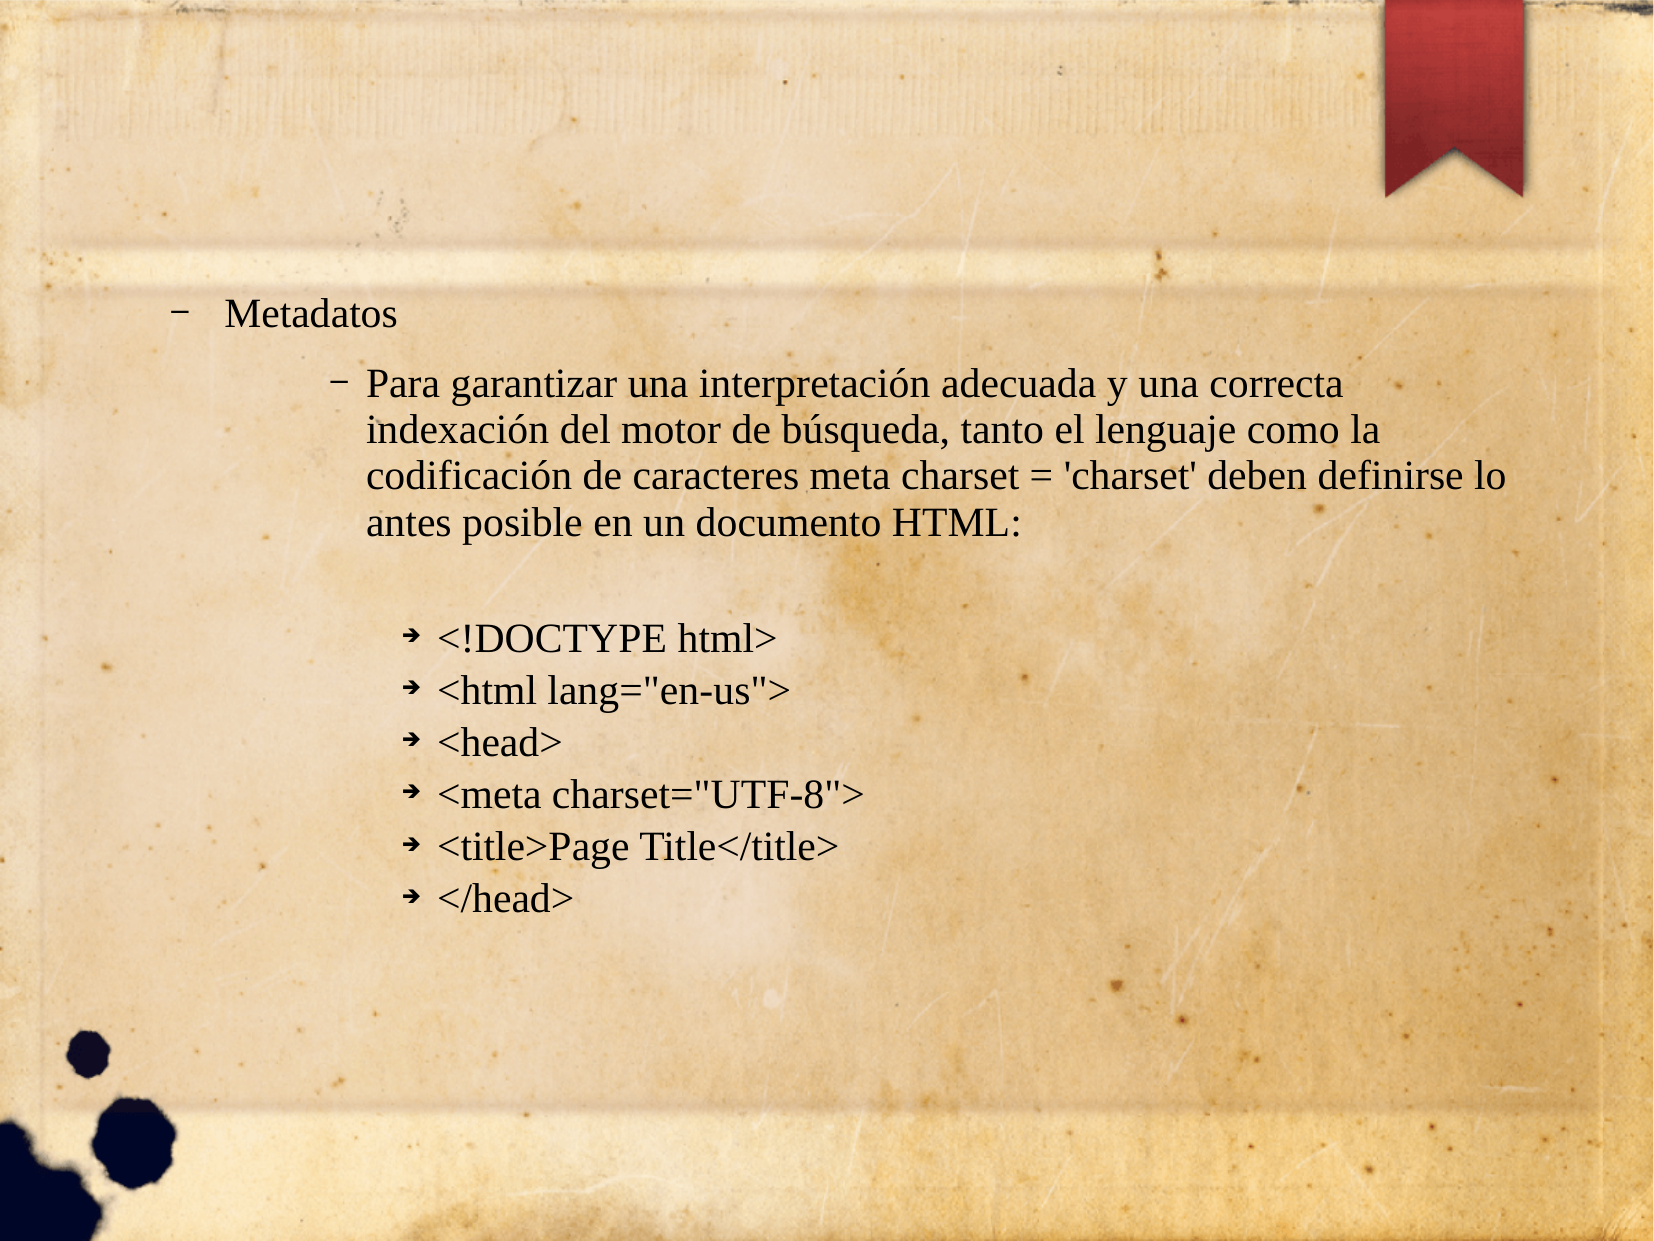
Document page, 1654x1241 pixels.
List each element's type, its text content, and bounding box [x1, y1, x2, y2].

picture [0, 0, 1654, 1241]
list Metadatos Para garantizar una interpretación adecuada y una correcta indexación del motor de búsqueda, tanto el lenguaje como la codificación de caracteres meta charset = 'charset' deben definirse lo antes posible en un documento HTML: <!DOCTYPE html> <html lang="en-us"> <head> <meta charset="UTF-8"> <title>Page Title</title> </head> [82, 290, 1538, 1010]
